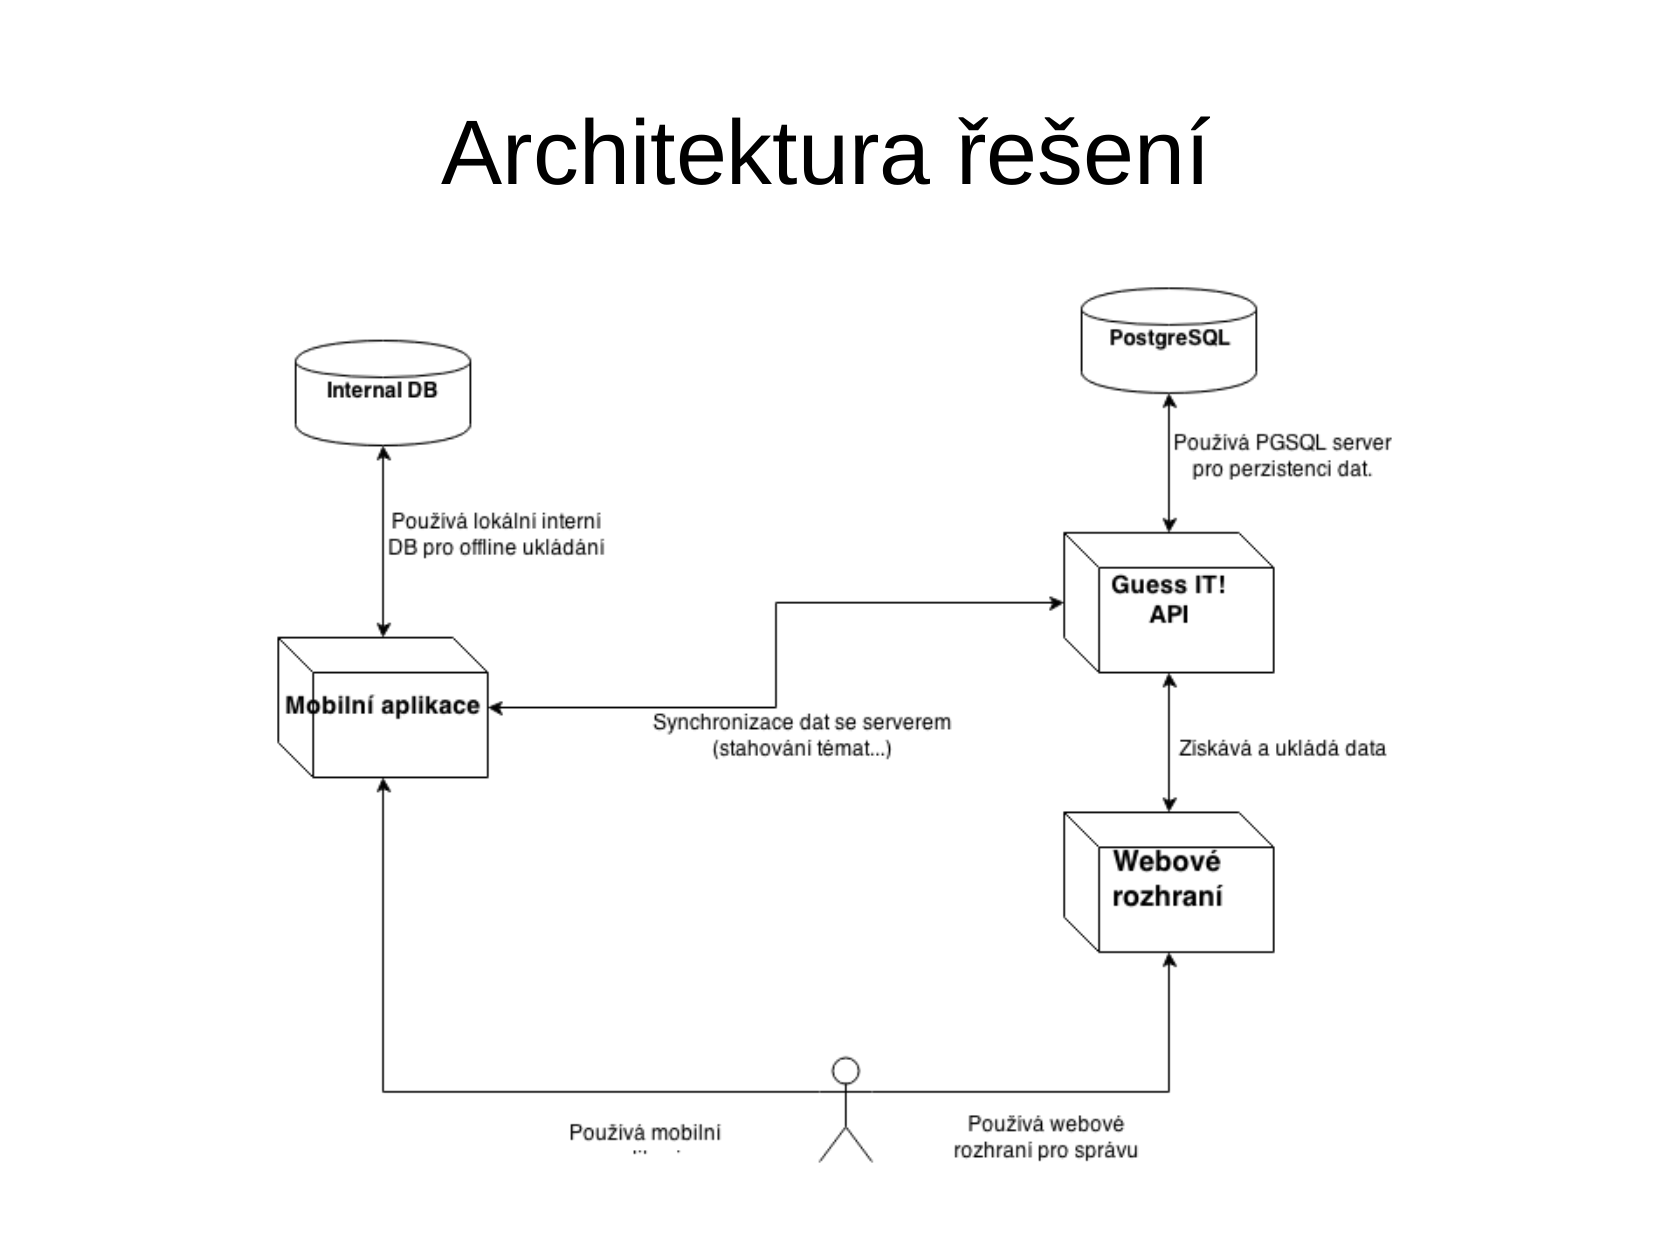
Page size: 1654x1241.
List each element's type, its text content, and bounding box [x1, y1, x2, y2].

title Architektura řešení [82, 49, 1571, 257]
picture [276, 286, 1399, 1170]
